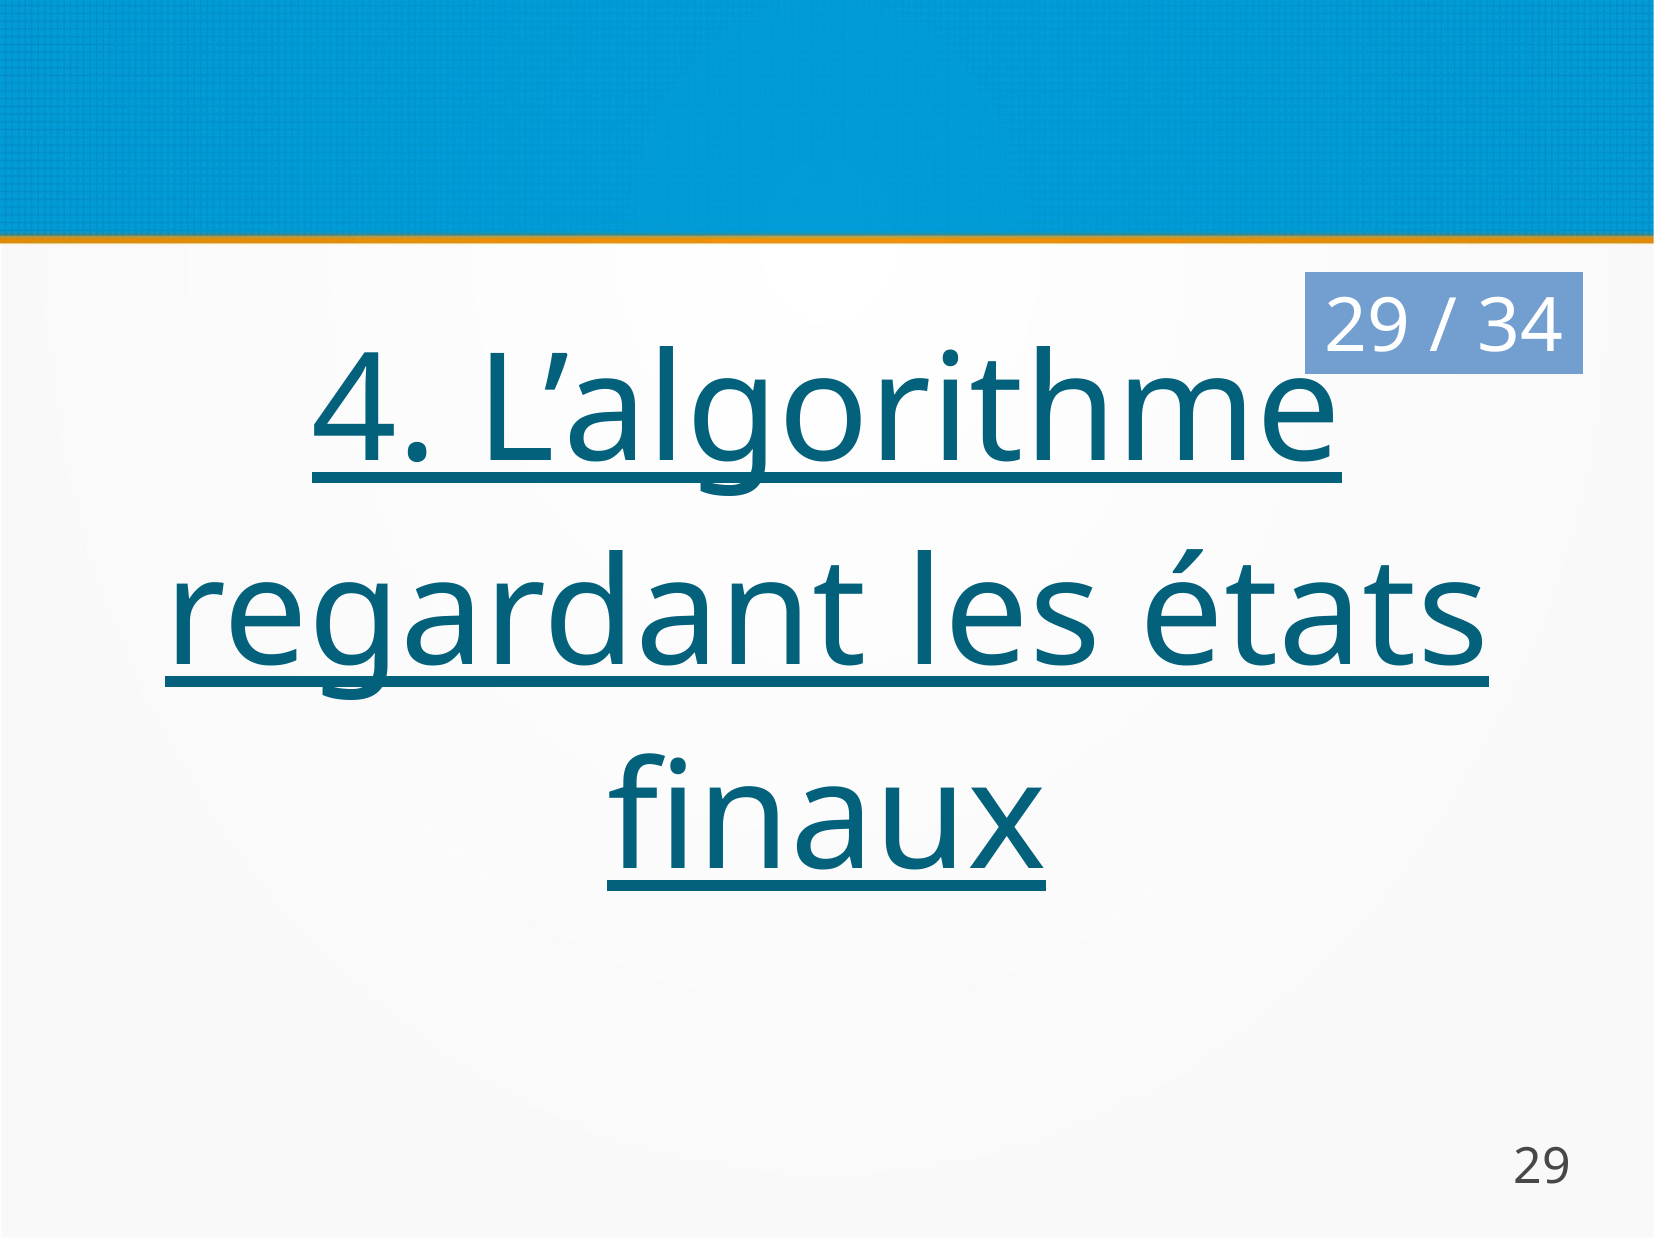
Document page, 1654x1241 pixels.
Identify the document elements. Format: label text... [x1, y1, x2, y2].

subtitle 4. L’algorithme regardant les états finaux [82, 126, 1571, 1087]
picture [0, 233, 1654, 1241]
